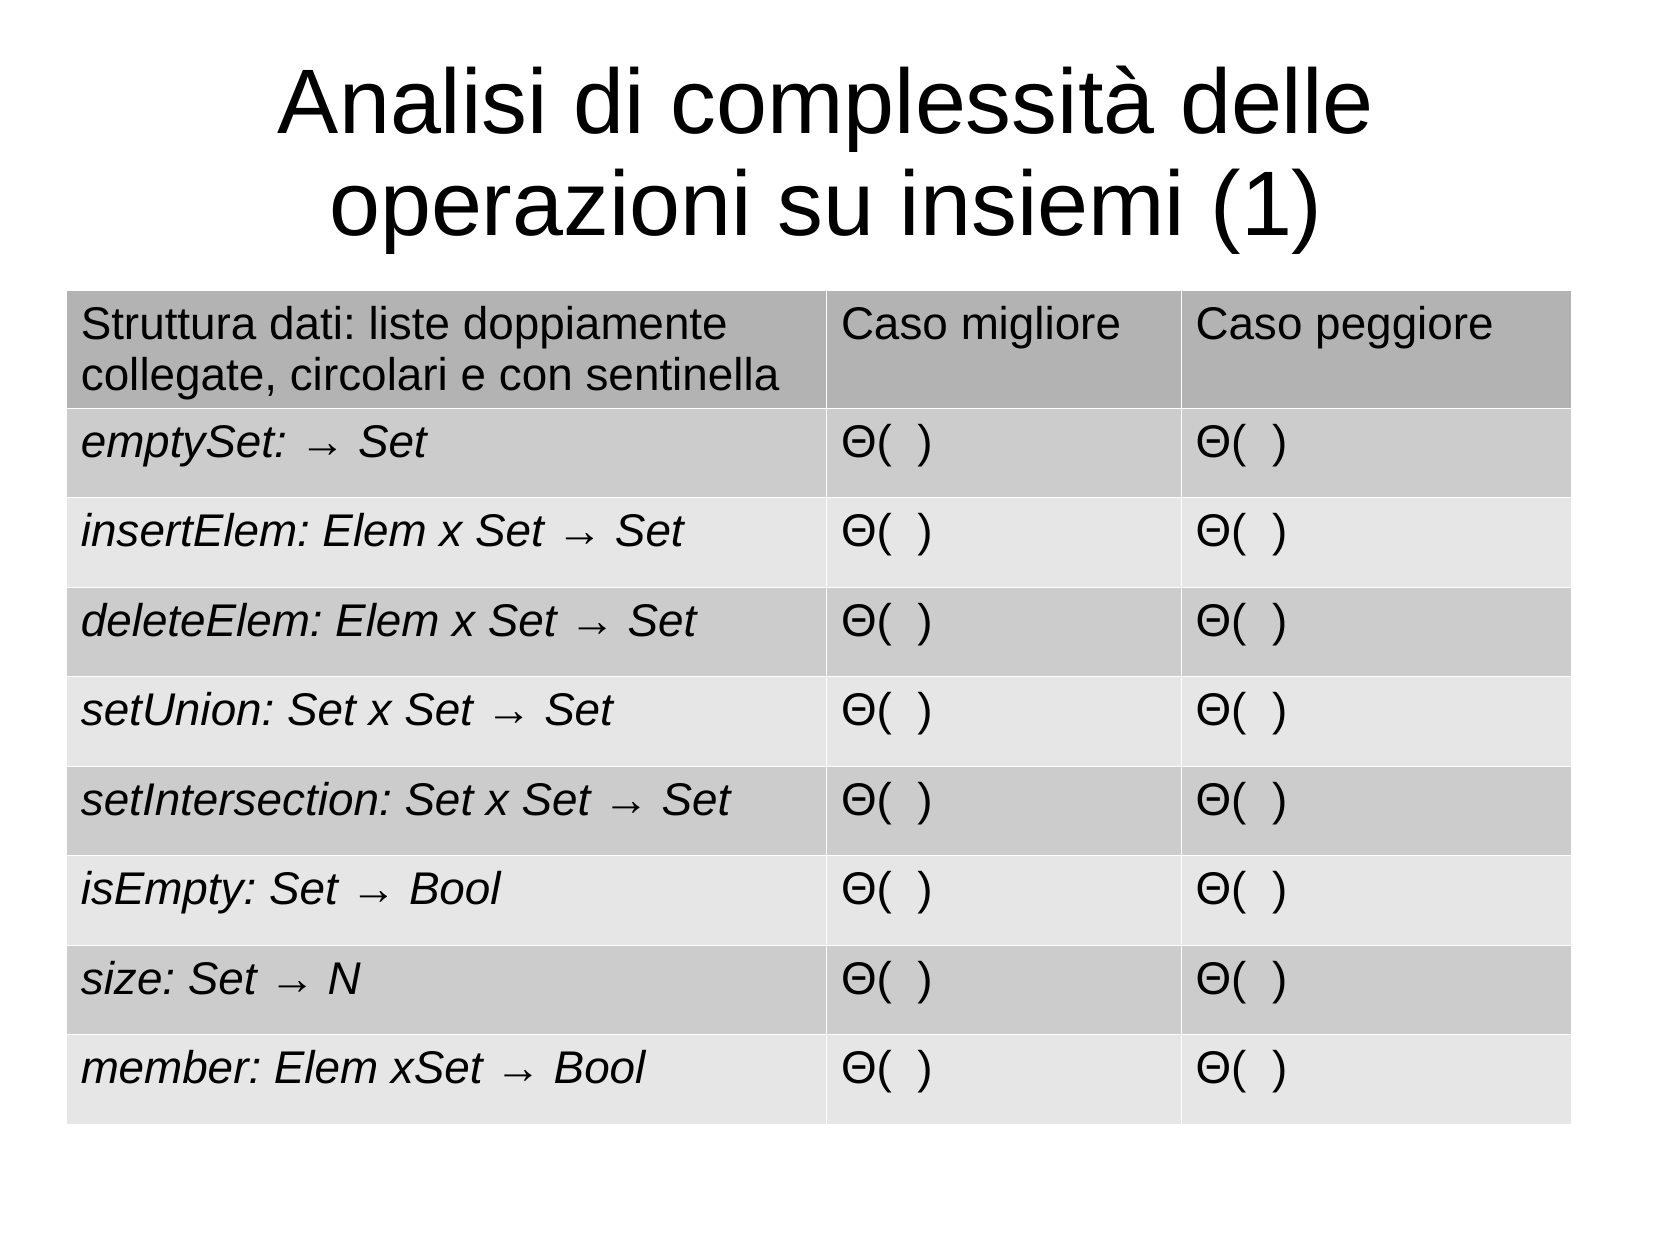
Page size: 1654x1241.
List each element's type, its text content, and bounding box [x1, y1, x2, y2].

table_cell Θ( ) [827, 856, 1181, 945]
table_cell deleteElem: Elem x Set → Set [67, 588, 826, 676]
table_cell insertElem: Elem x Set → Set [67, 498, 826, 587]
table_cell Θ( ) [827, 767, 1181, 855]
table_cell Θ( ) [1182, 588, 1571, 676]
title Analisi di complessità delle operazioni su insiemi (1) [82, 49, 1571, 257]
table_cell Θ( ) [827, 946, 1181, 1034]
table_cell Θ( ) [827, 409, 1181, 497]
table_cell isEmpty: Set → Bool [67, 856, 826, 945]
table_cell Θ( ) [1182, 767, 1571, 855]
table_cell Θ( ) [1182, 946, 1571, 1034]
table_cell Θ( ) [827, 588, 1181, 676]
table_cell emptySet: → Set [67, 409, 826, 497]
table_cell Θ( ) [1182, 856, 1571, 945]
table_cell Θ( ) [827, 498, 1181, 587]
table_cell setIntersection: Set x Set → Set [67, 767, 826, 855]
table_cell Θ( ) [1182, 498, 1571, 587]
table_header Caso migliore [827, 291, 1181, 408]
table_cell Θ( ) [827, 1035, 1181, 1124]
table_cell Θ( ) [827, 677, 1181, 766]
table_cell member: Elem xSet → Bool [67, 1035, 826, 1124]
table_header Struttura dati: liste doppiamente collegate, circolari e con sentinella [67, 291, 826, 408]
table_cell Θ( ) [1182, 677, 1571, 766]
table_cell Θ( ) [1182, 409, 1571, 497]
table_cell size: Set → N [67, 946, 826, 1034]
table_header Caso peggiore [1182, 291, 1571, 408]
table_cell setUnion: Set x Set → Set [67, 677, 826, 766]
table_cell Θ( ) [1182, 1035, 1571, 1124]
